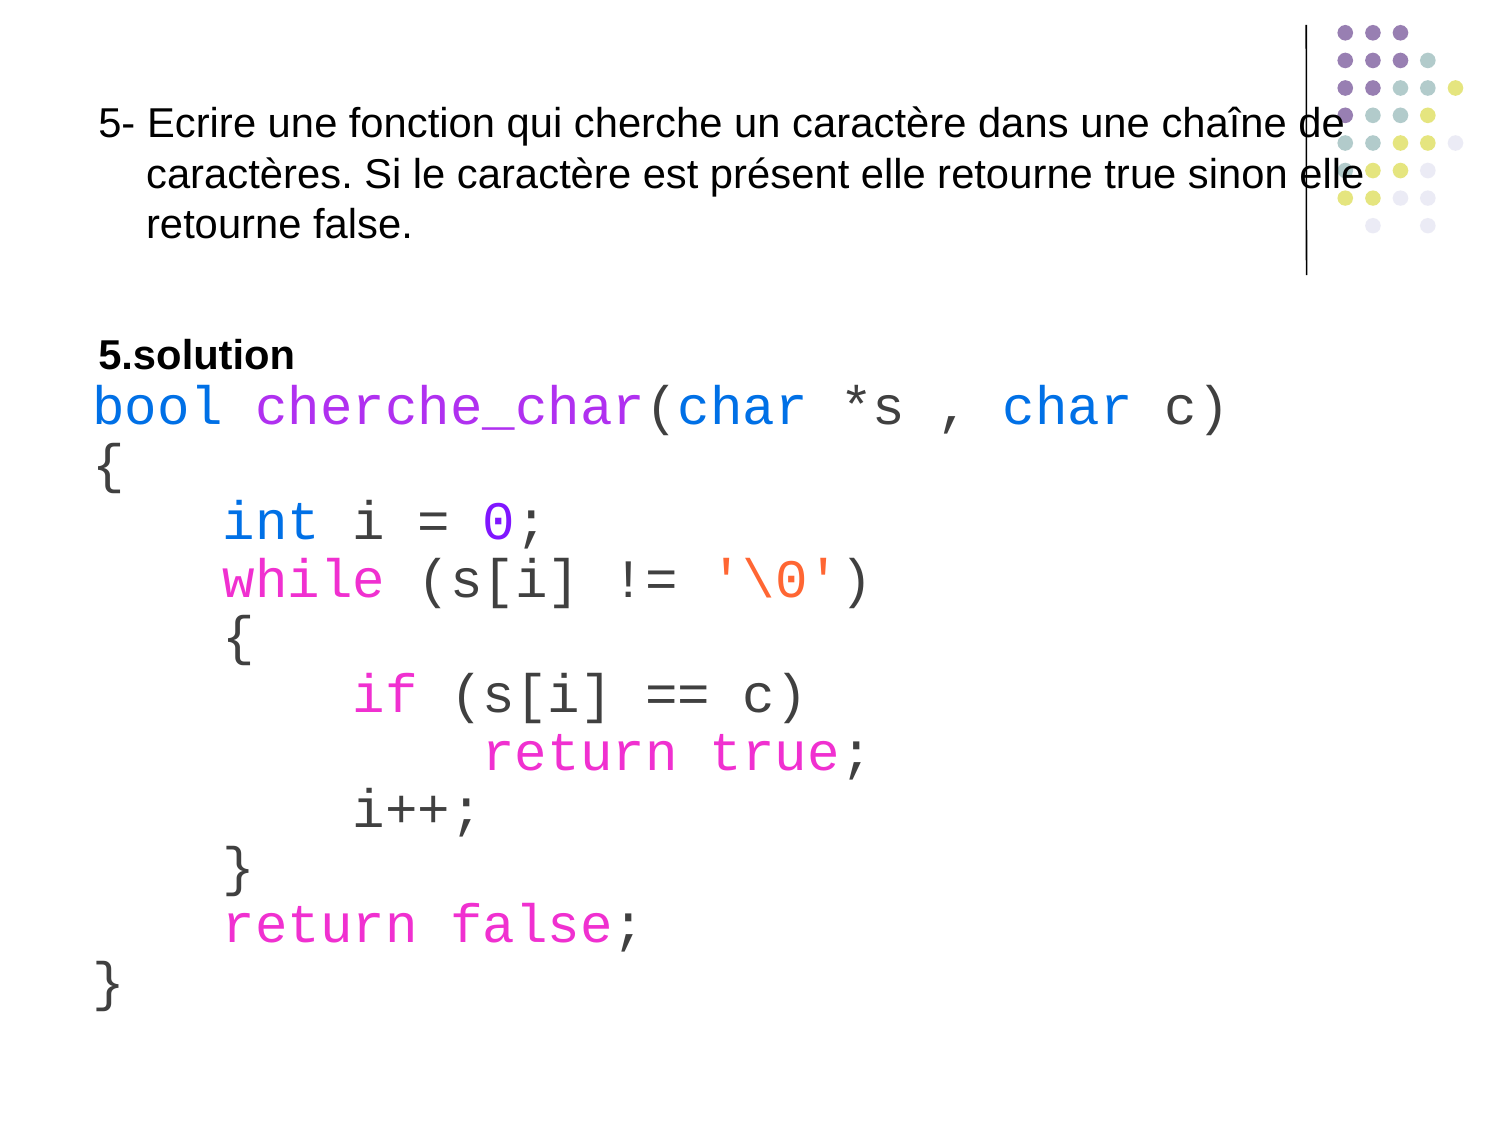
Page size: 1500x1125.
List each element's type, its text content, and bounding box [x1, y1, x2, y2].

list 5- Ecrire une fonction qui cherche un caractère dans une chaîne de caractères. Si le caractère est présent elle retourne true sinon elle retourne false. 5.solution bool cherche_char(char *s , char c) { int i = 0; while (s[i] != '\0') { if (s[i] == c) return true; i++; } return false; } [75, 88, 1425, 1085]
